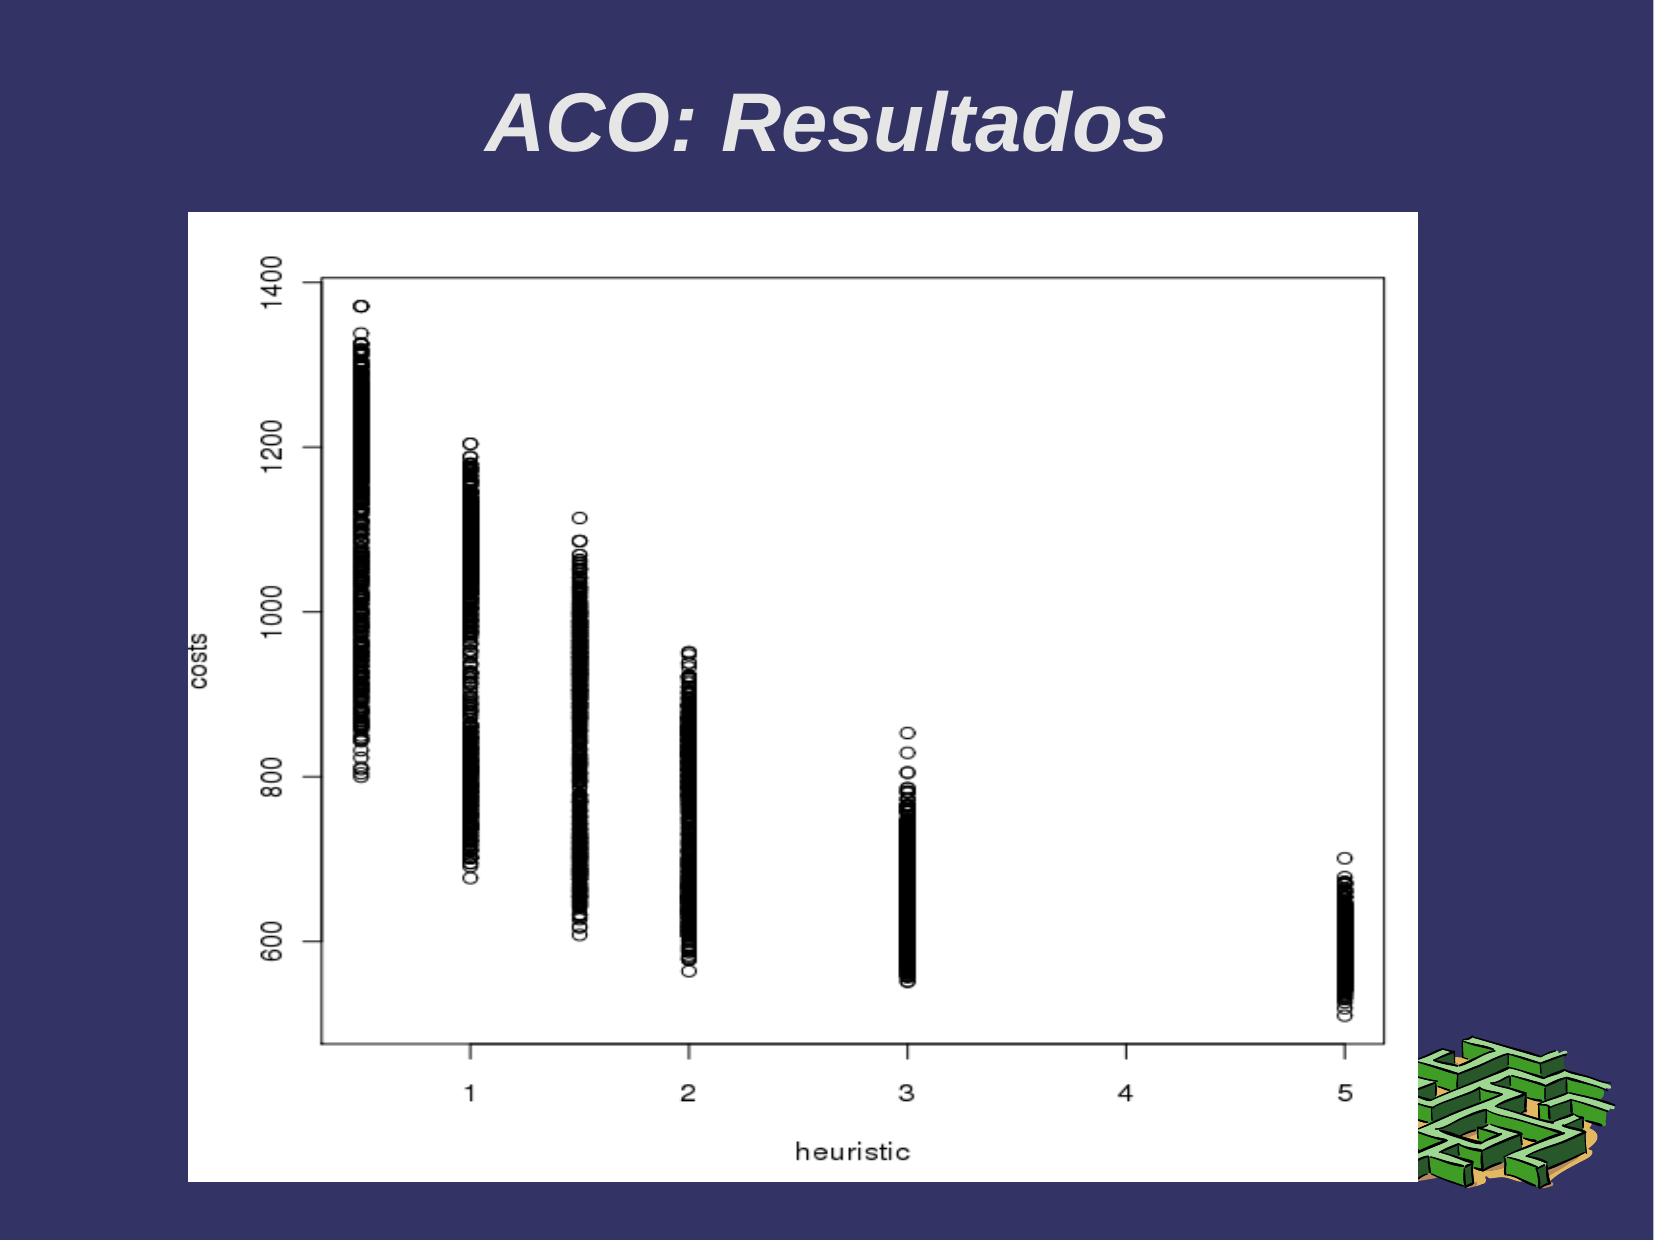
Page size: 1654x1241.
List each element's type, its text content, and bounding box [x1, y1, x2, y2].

title ACO: Resultados [121, 19, 1534, 227]
picture [188, 212, 1418, 1182]
